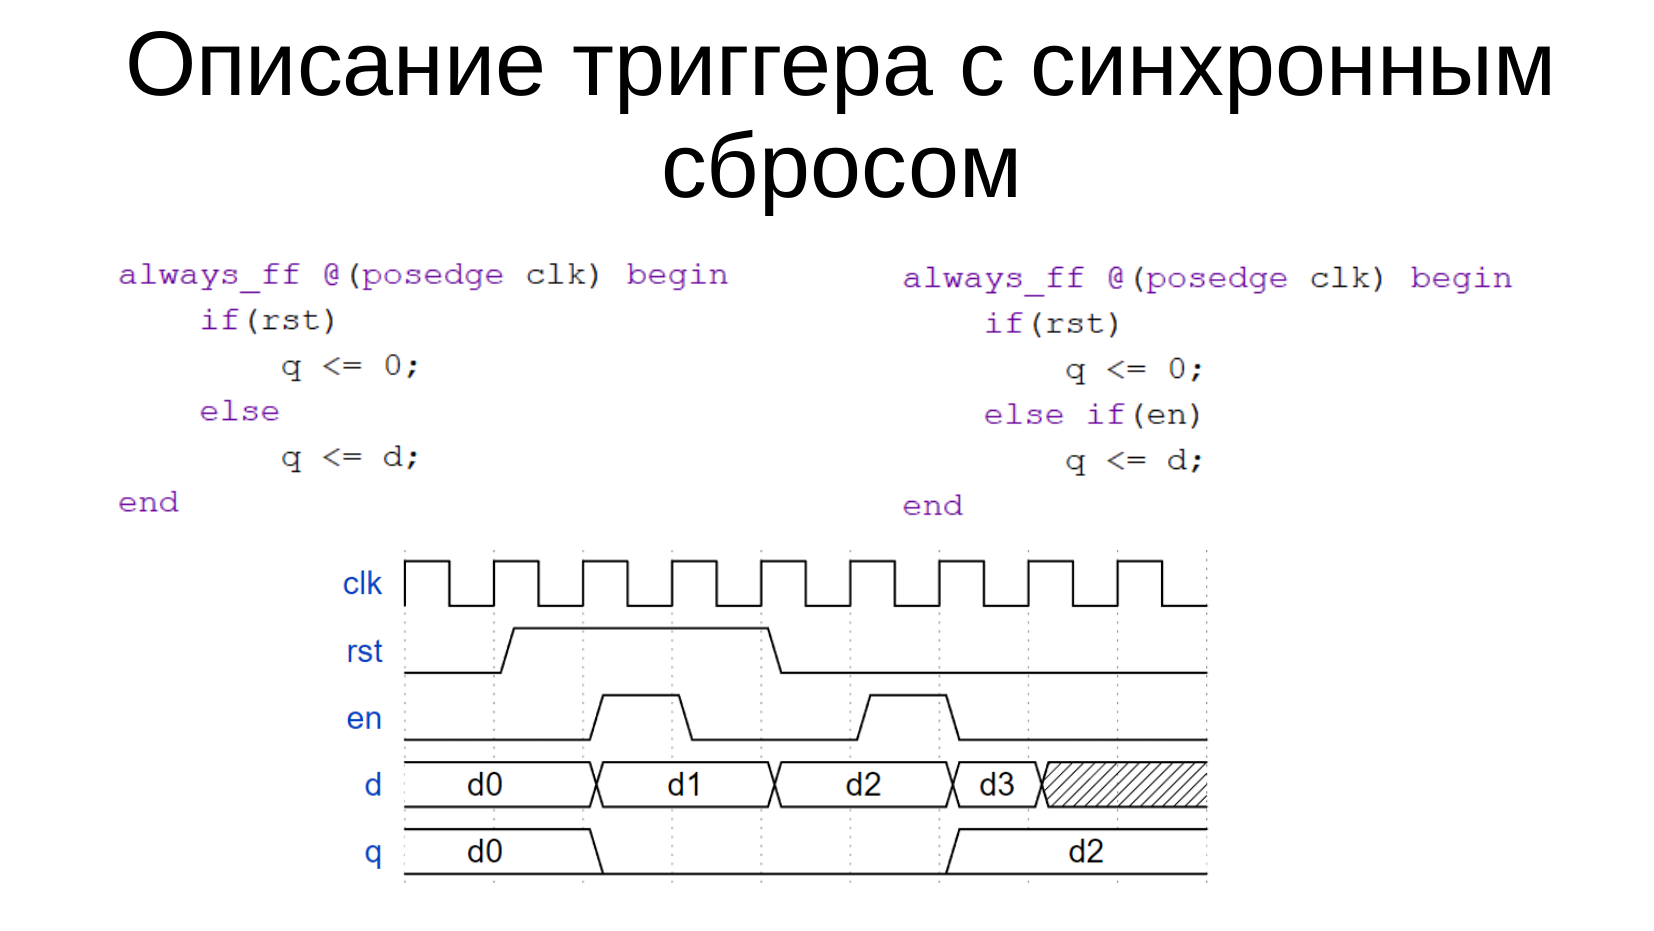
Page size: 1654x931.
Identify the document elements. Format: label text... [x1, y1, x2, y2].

picture [333, 245, 1546, 898]
title Описание триггера с синхронным сбросом [30, 12, 1654, 218]
picture [68, 240, 751, 540]
